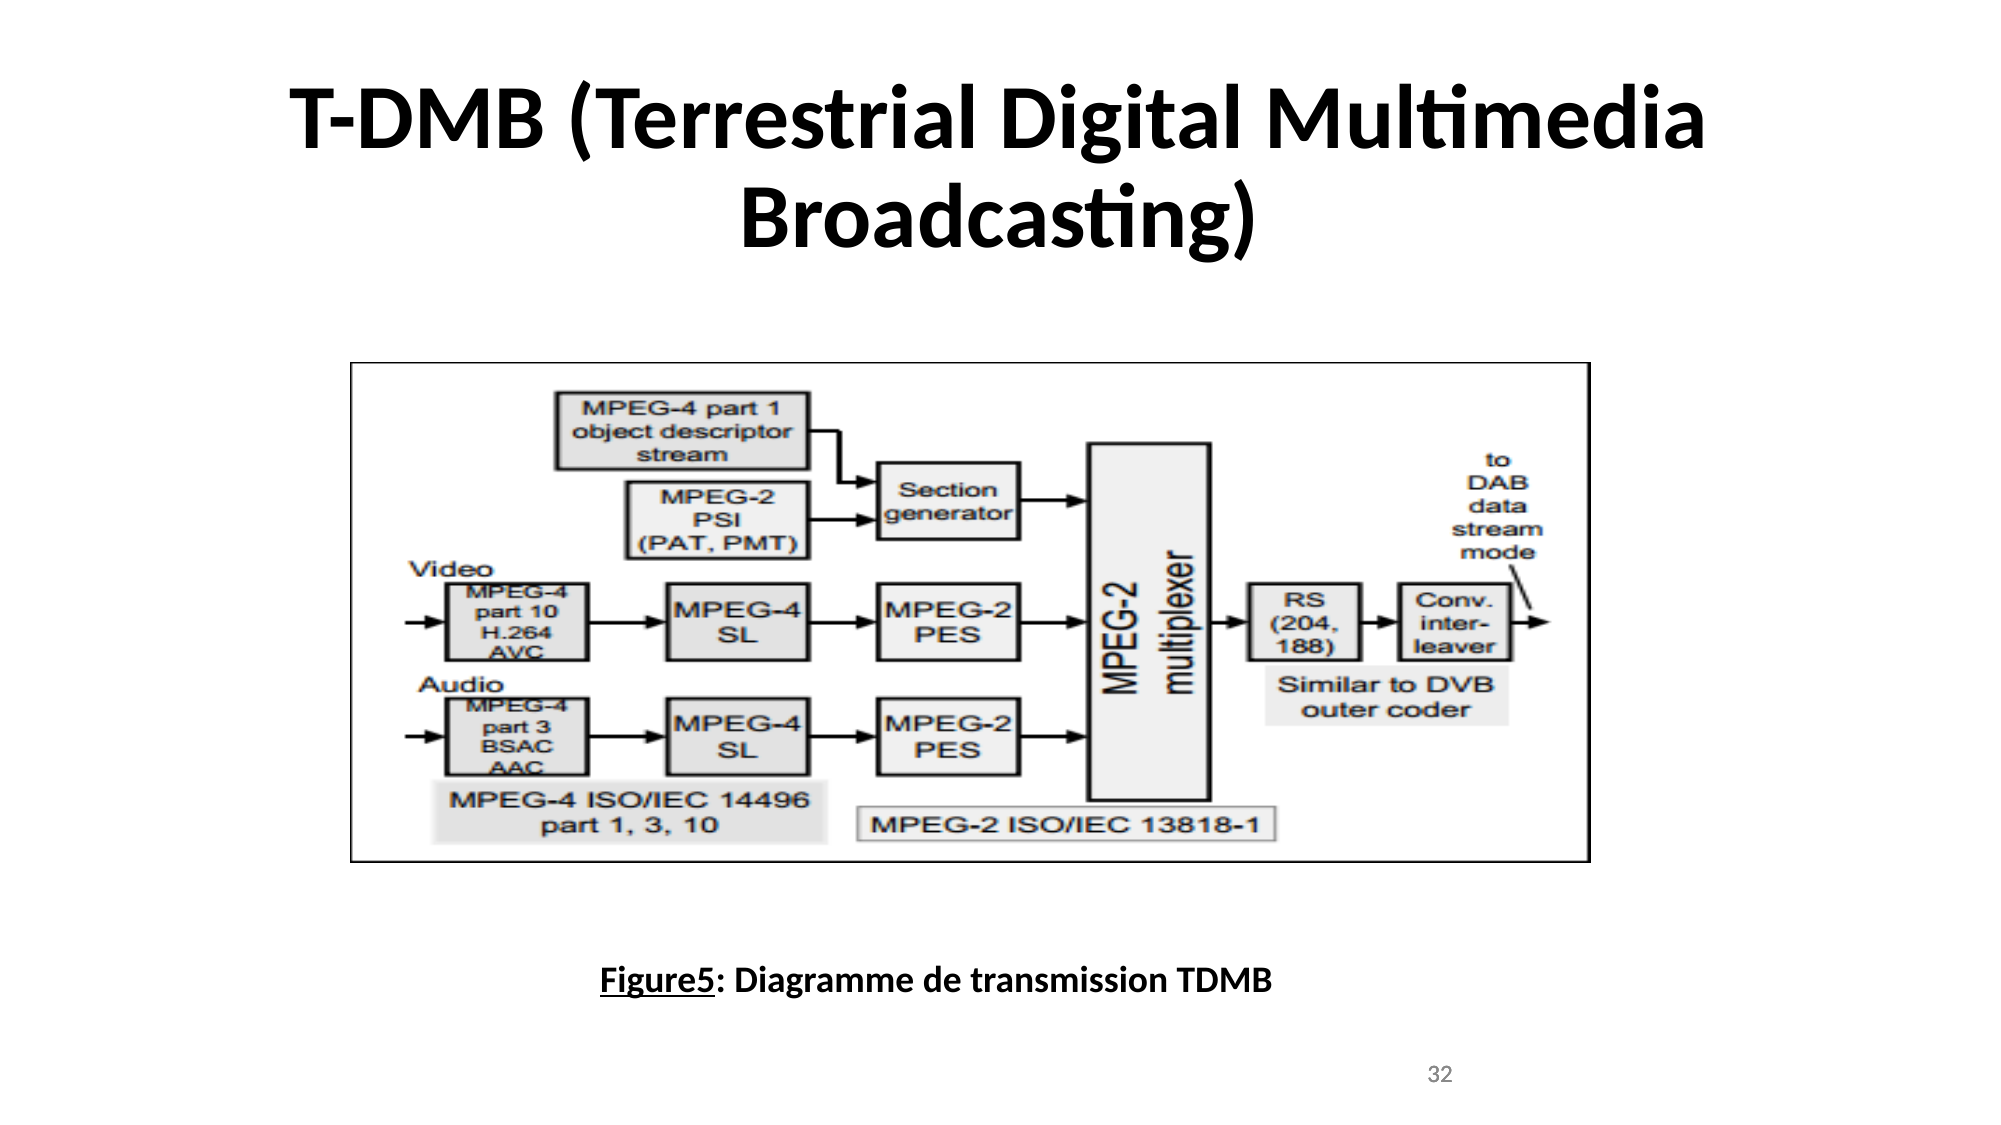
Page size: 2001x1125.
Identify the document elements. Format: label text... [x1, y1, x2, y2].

picture [350, 362, 1591, 863]
text_box [1412, 1042, 1863, 1103]
title T-DMB (Terrestrial Digital Multimedia Broadcasting) [137, 59, 1863, 278]
text_box Figure5: Diagramme de transmission TDMB [585, 947, 1303, 1009]
